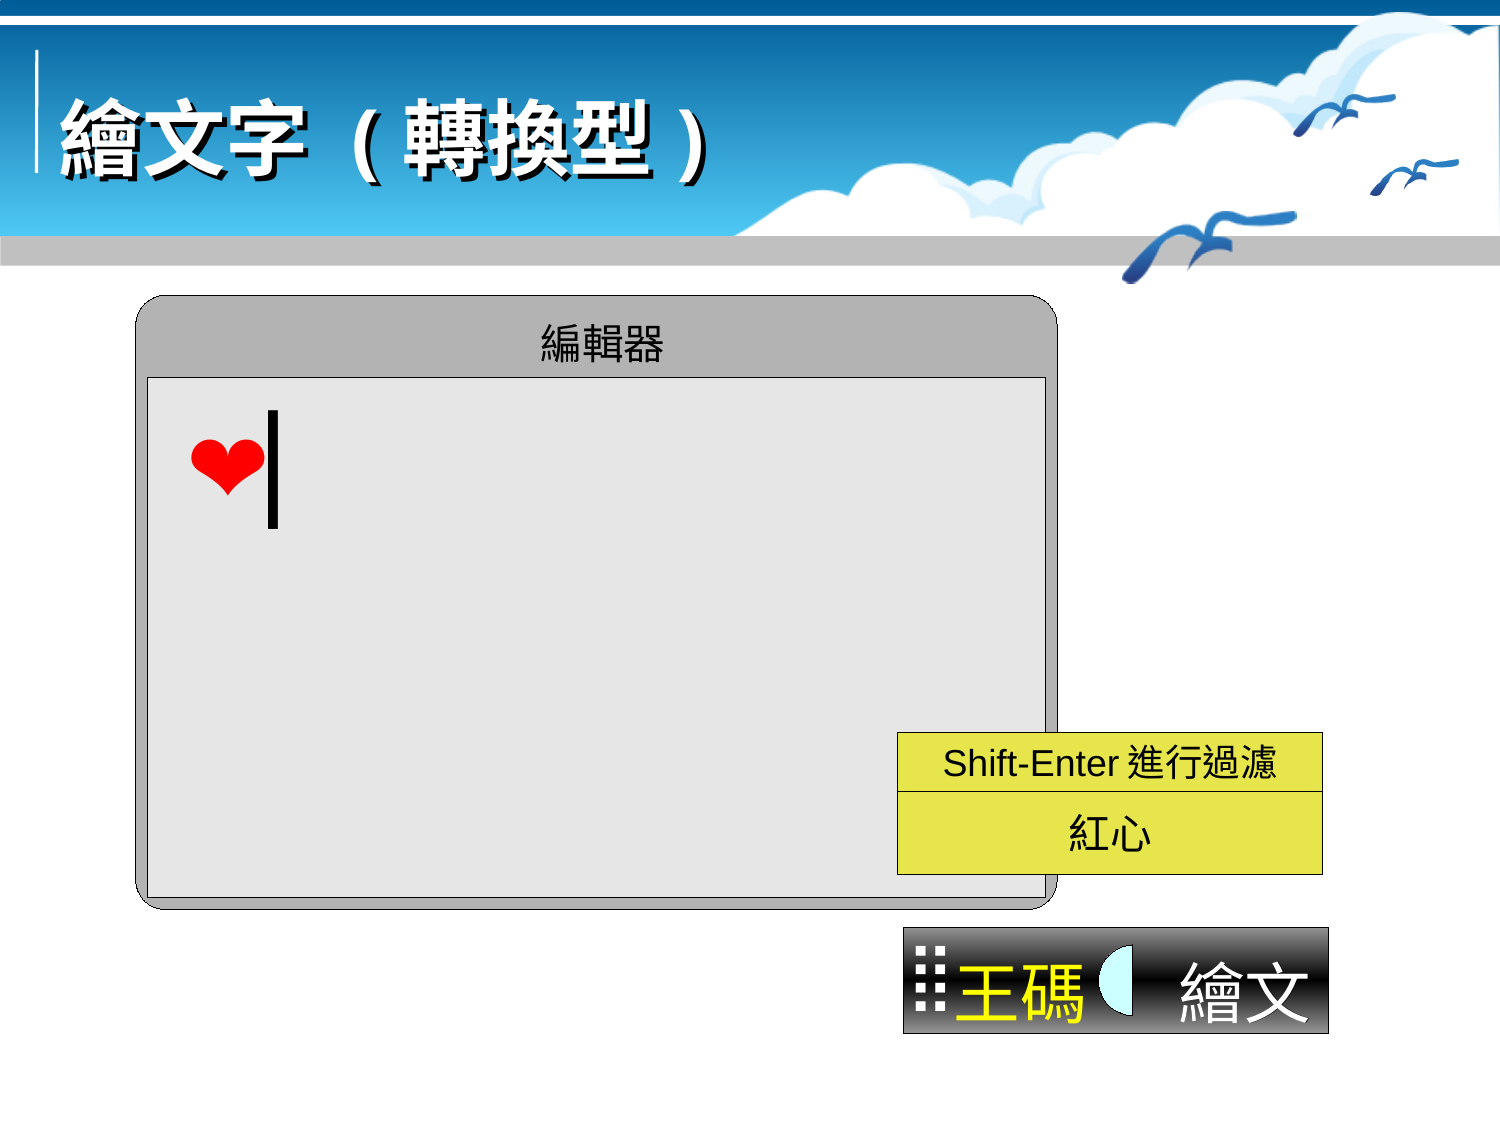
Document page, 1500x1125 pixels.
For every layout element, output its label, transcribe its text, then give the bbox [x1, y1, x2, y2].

text_box [1098, 944, 1133, 1016]
text_box ❤️▏ [171, 389, 827, 540]
text_box 繪文 [1163, 938, 1329, 1021]
picture [730, 12, 1500, 284]
text_box Shift-Enter進行過濾 [897, 732, 1323, 792]
text_box 紅心 [897, 792, 1323, 875]
text_box 王碼 [938, 938, 1140, 1028]
text_box [903, 927, 1329, 1034]
text_box [135, 295, 1058, 910]
text_box 編輯器 [525, 307, 691, 384]
text_box ⣿ [891, 933, 963, 1026]
title 繪文字 (轉換型) [59, 86, 1465, 186]
